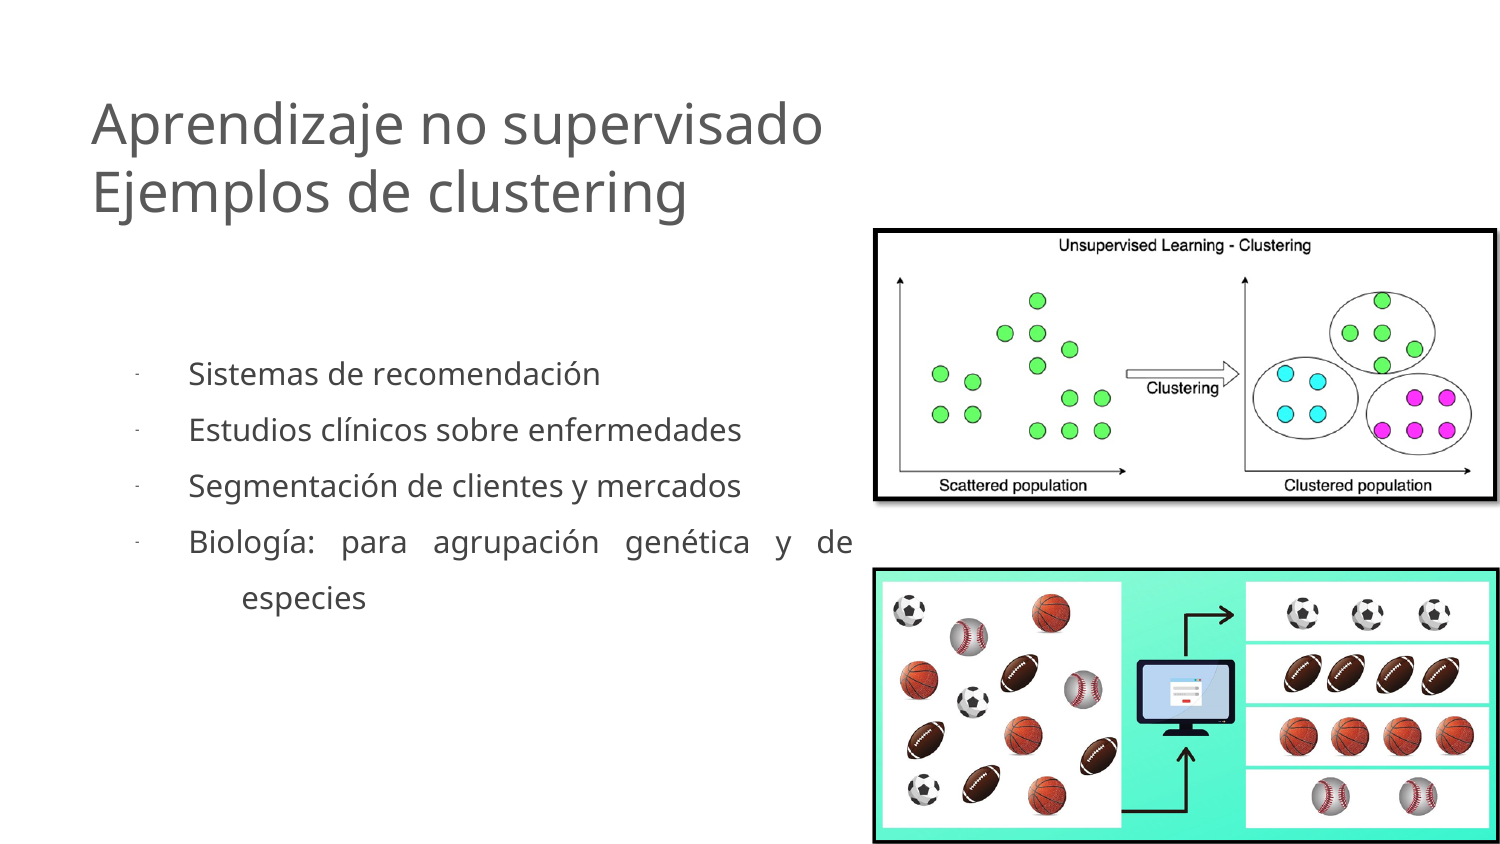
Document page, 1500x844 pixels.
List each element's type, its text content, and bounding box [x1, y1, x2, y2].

picture [869, 564, 1500, 844]
picture [869, 224, 1500, 511]
title Aprendizaje no supervisado Ejemplos de clustering [76, 73, 1281, 215]
text_box Sistemas de recomendación Estudios clínicos sobre enfermedades Segmentación de clientes y mercados Biología: para agrupación genética y de especies [76, 320, 870, 673]
